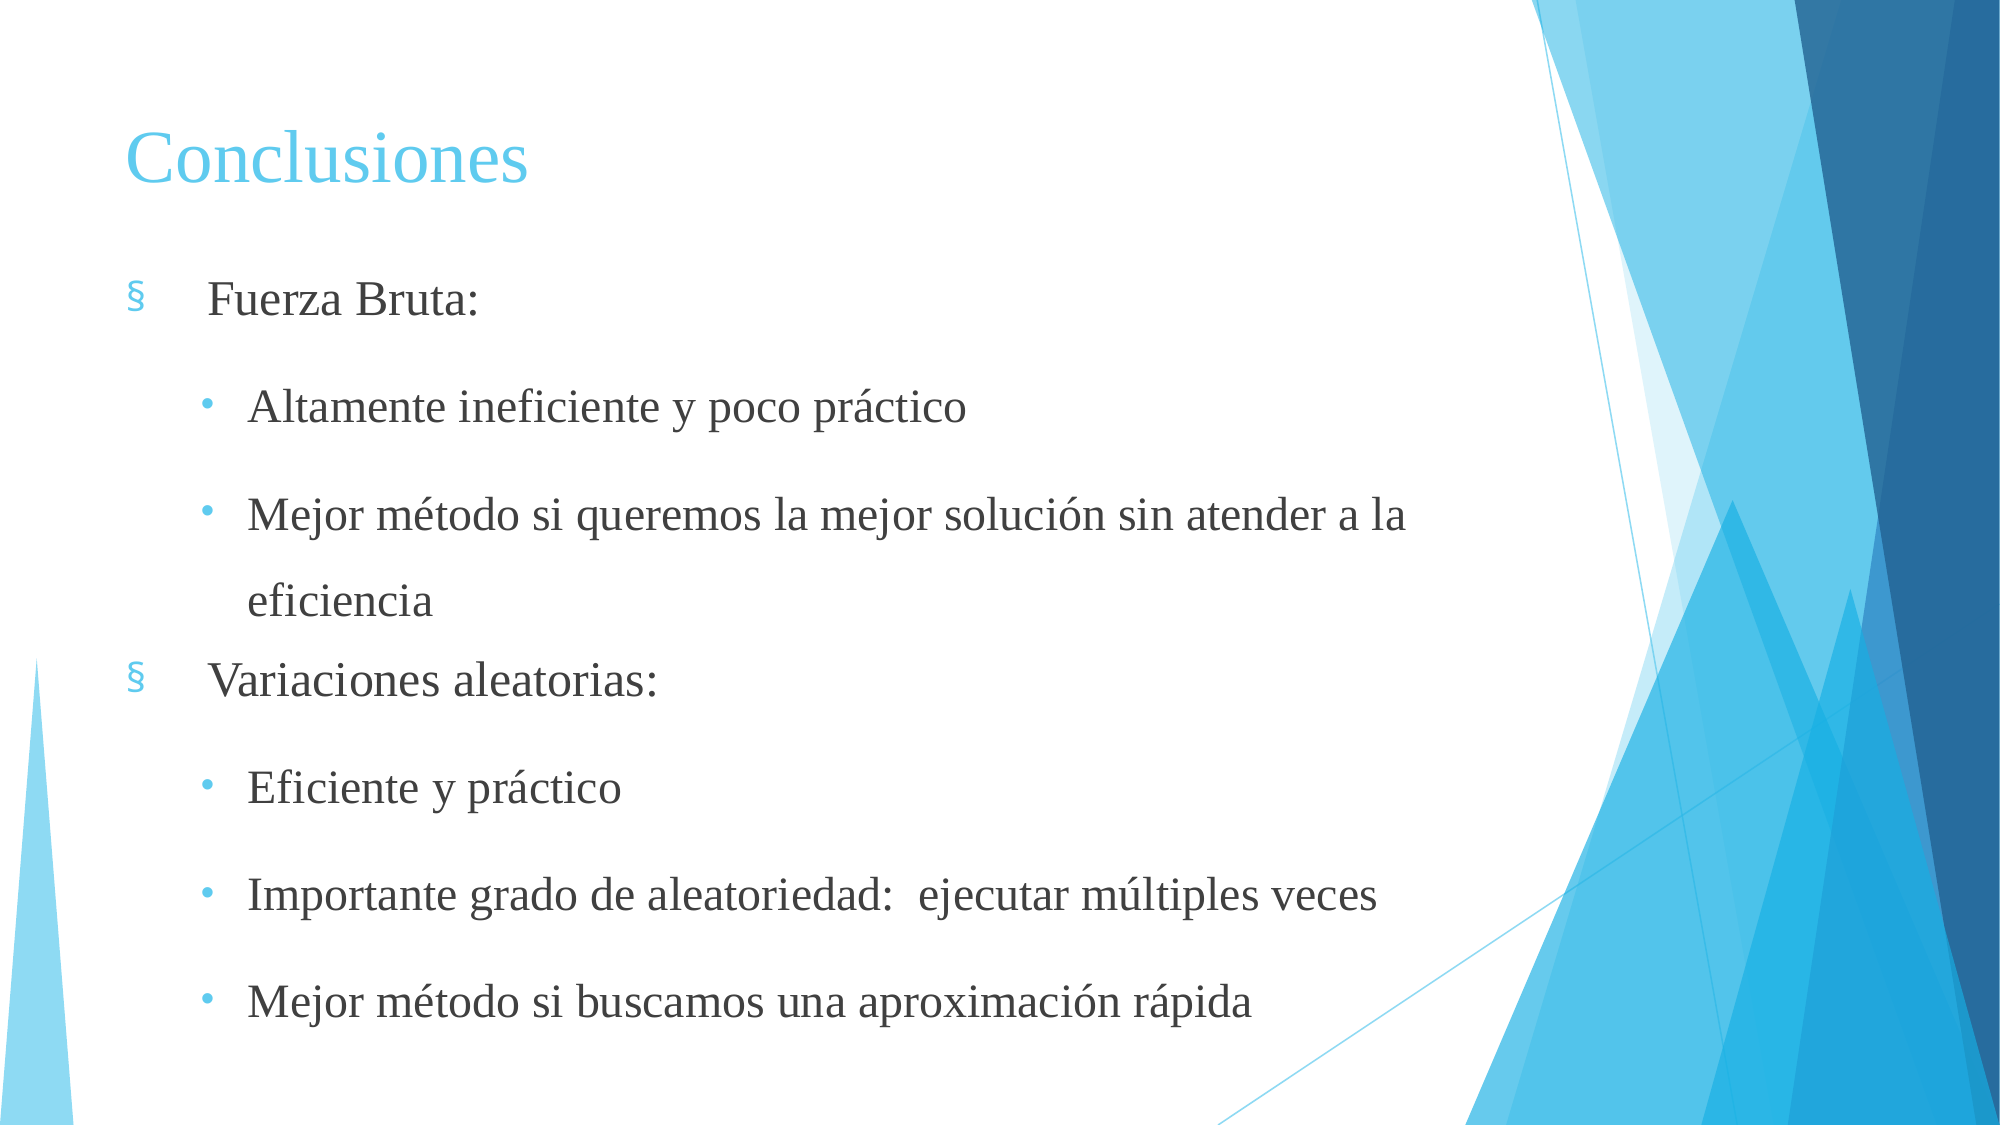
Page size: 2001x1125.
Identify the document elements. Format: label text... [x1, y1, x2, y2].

title Conclusiones [111, 99, 1522, 258]
list Fuerza Bruta: Altamente ineficiente y poco práctico Mejor método si queremos la mejor solución sin atender a la eficiencia Variaciones aleatorias: Eficiente y práctico Importante grado de aleatoriedad: ejecutar múltiples veces Mejor método si buscamos una aproximación rápida [111, 258, 1522, 895]
